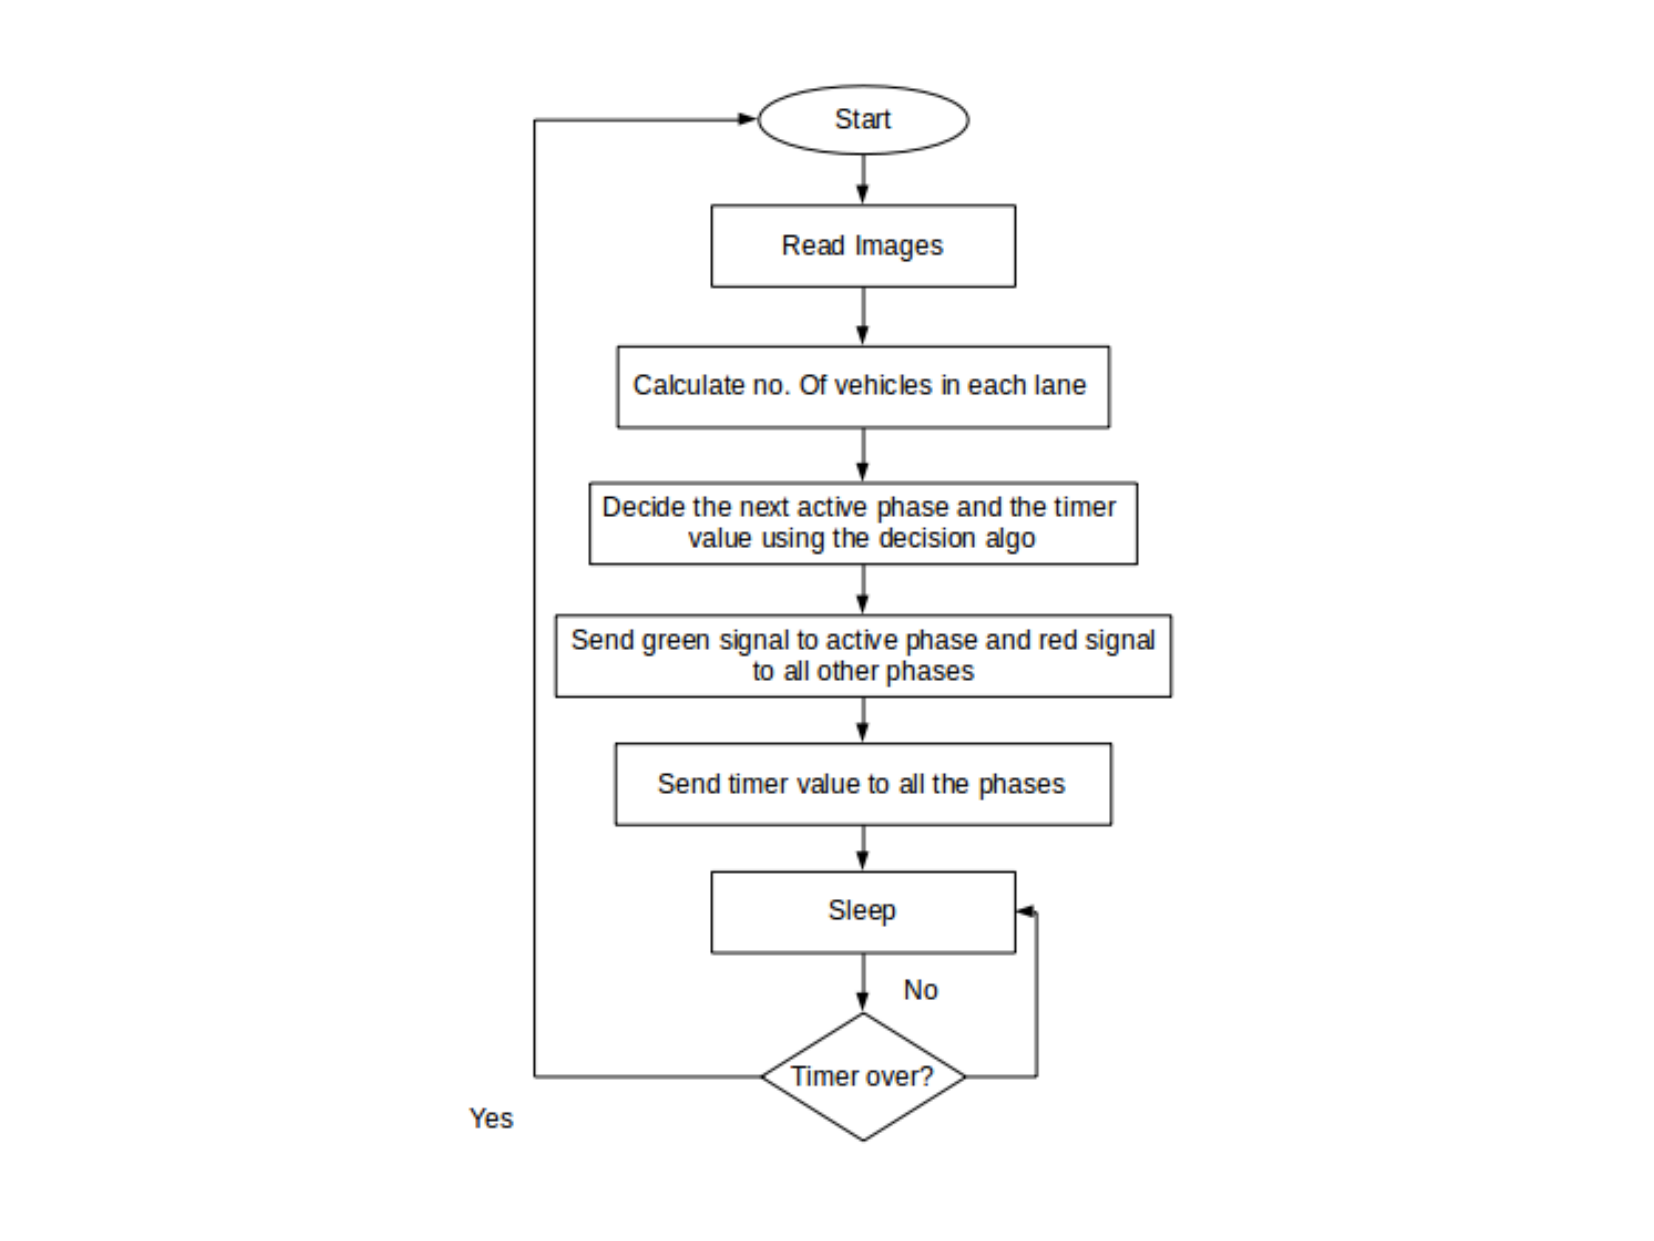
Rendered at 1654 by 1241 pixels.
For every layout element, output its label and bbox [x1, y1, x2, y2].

picture [412, 76, 1241, 1164]
